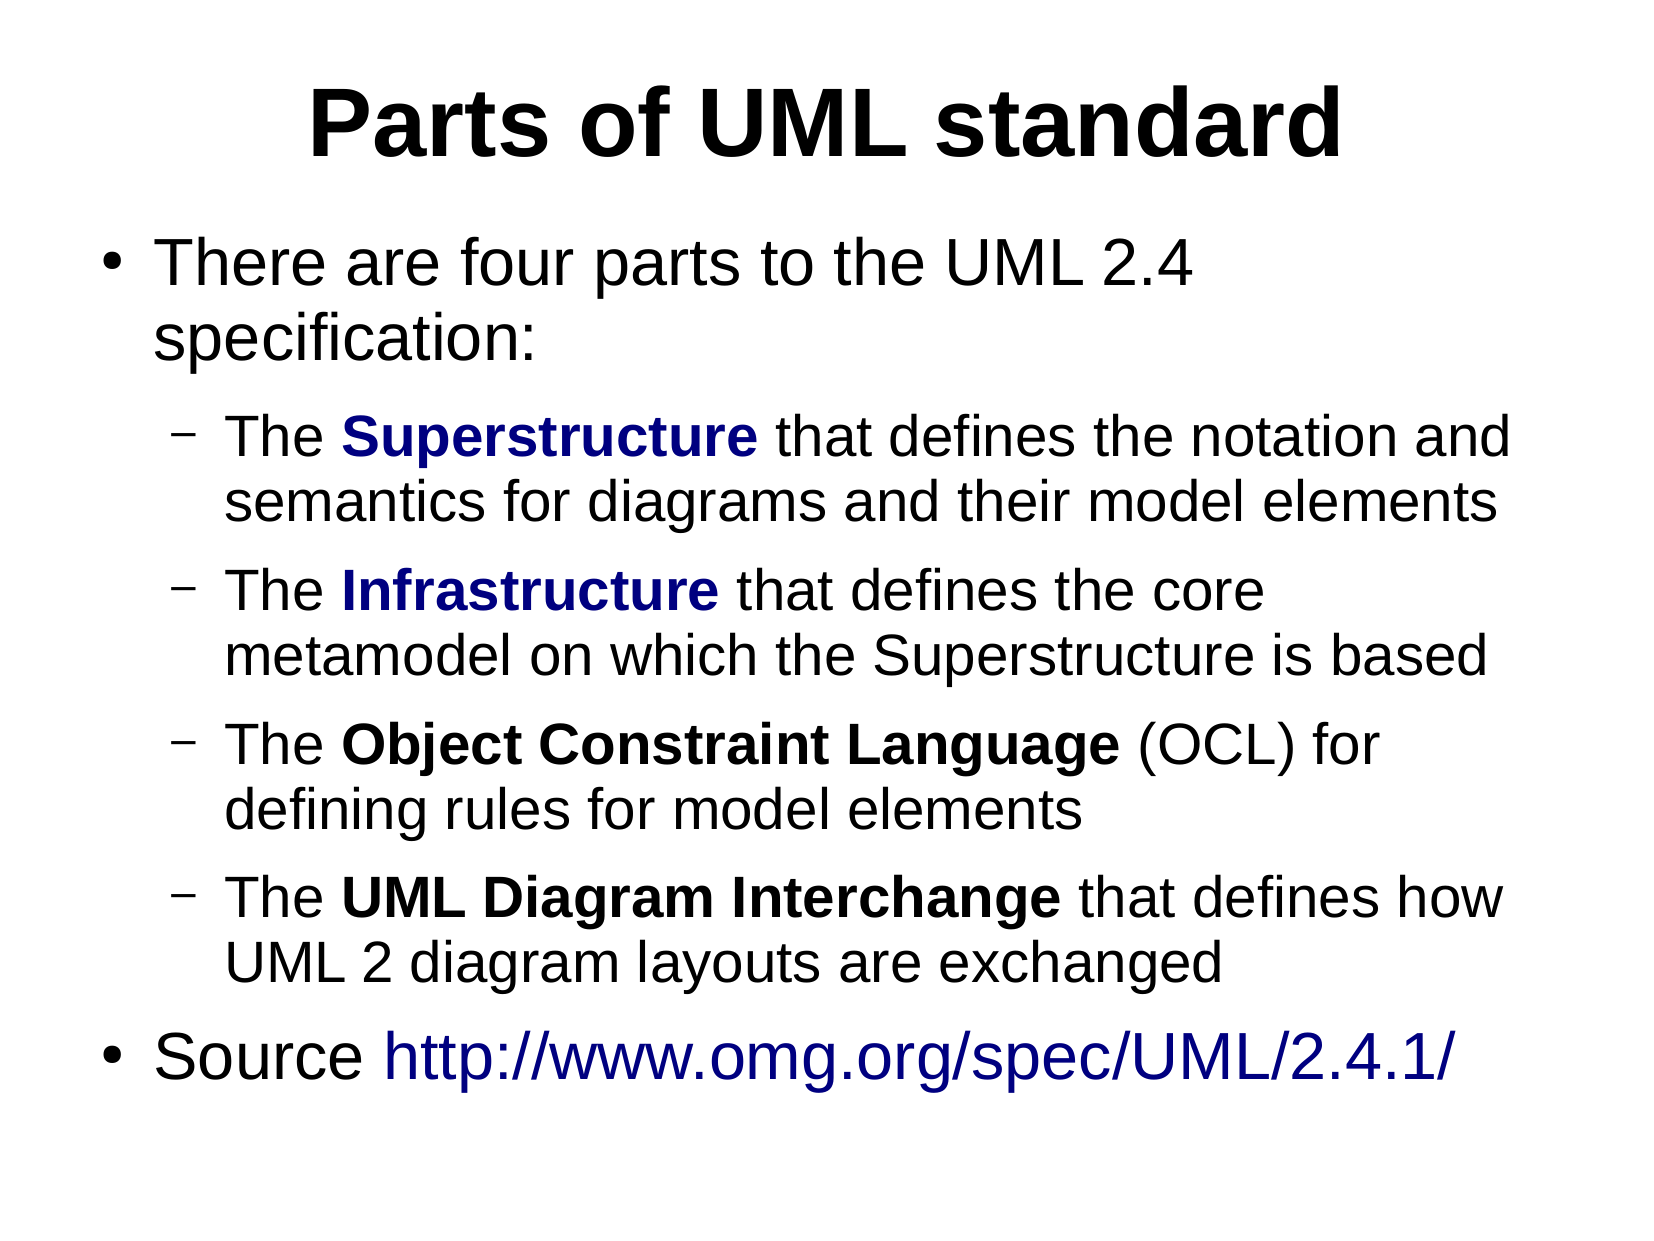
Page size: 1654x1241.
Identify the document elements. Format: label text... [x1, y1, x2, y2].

list There are four parts to the UML 2.4 specification: The Superstructure that defines the notation and semantics for diagrams and their model elements The Infrastructure that defines the core metamodel on which the Superstructure is based The Object Constraint Language (OCL) for defining rules for model elements The UML Diagram Interchange that defines how UML 2 diagram layouts are exchanged Source http://www.omg.org/spec/UML/2.4.1/ [82, 225, 1538, 1186]
title Parts of UML standard [82, 49, 1571, 196]
